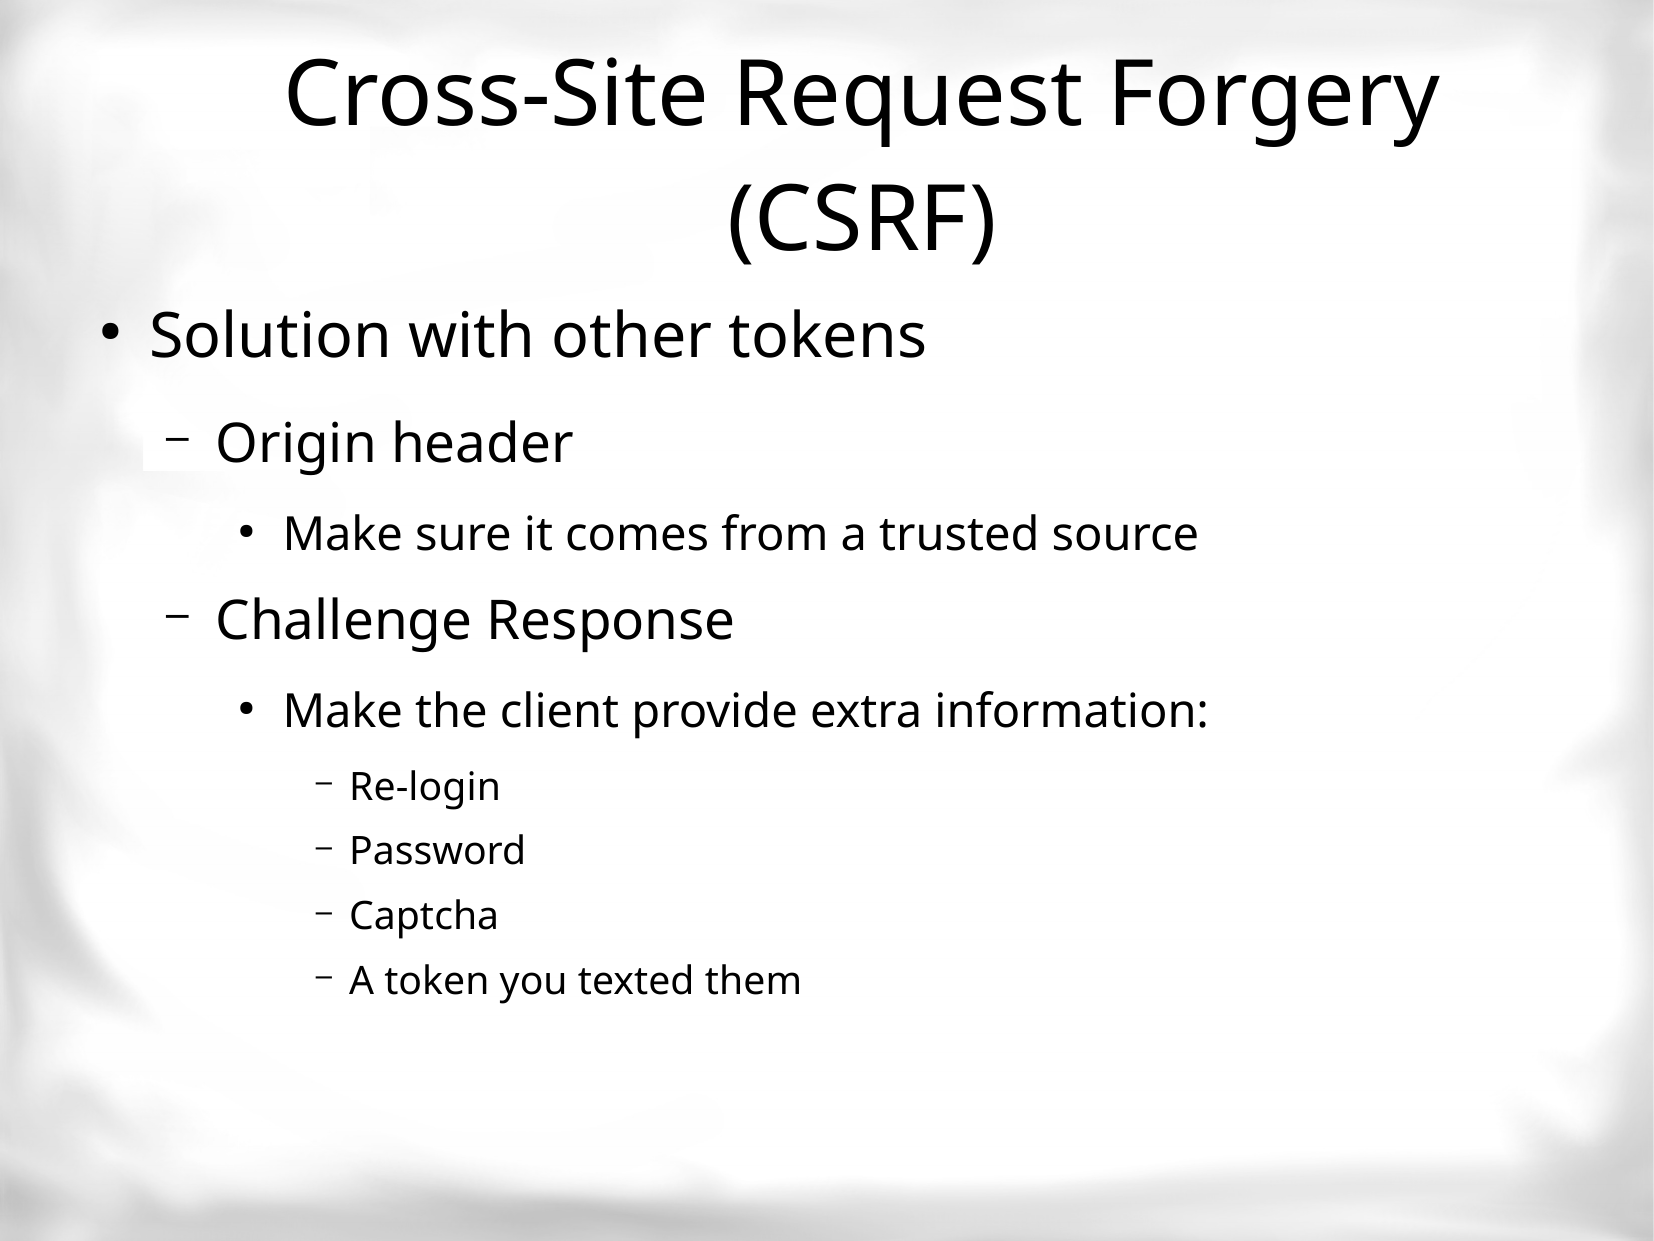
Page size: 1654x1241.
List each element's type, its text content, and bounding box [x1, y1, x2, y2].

picture [0, 0, 1654, 1241]
title Cross-Site Request Forgery (CSRF) [82, 49, 1571, 257]
list Solution with other tokens Origin header Make sure it comes from a trusted source Challenge Response Make the client provide extra information: Re-login Password Captcha A token you texted them [82, 290, 1571, 1010]
